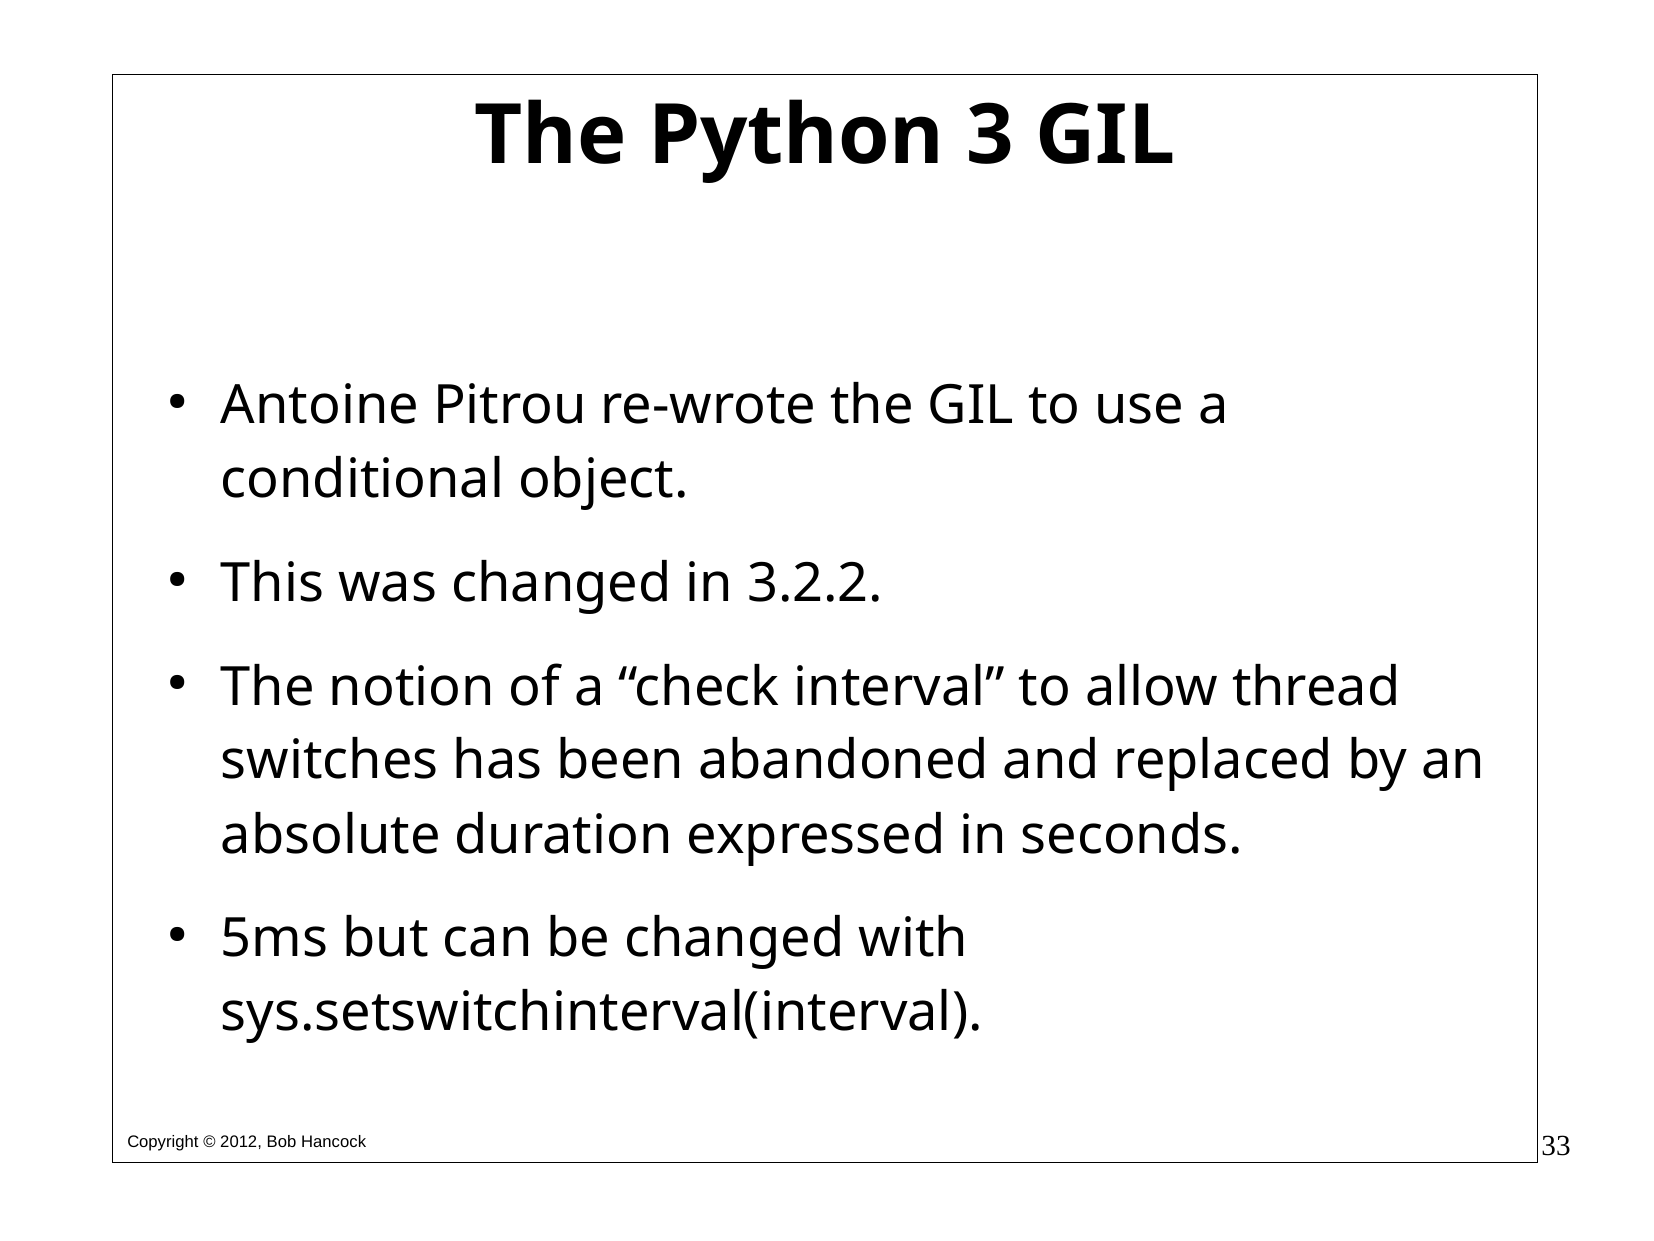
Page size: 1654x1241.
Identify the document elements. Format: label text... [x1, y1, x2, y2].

text_box Copyright © 2012, Bob Hancock [112, 1125, 382, 1159]
title The Python 3 GIL [112, 75, 1538, 188]
list Antoine Pitrou re-wrote the GIL to use a conditional object. This was changed in 3.2.2. The notion of a “check interval” to allow thread switches has been abandoned and replaced by an absolute duration expressed in seconds. 5ms but can be changed with sys.setswitchinterval(interval). [150, 262, 1501, 1126]
